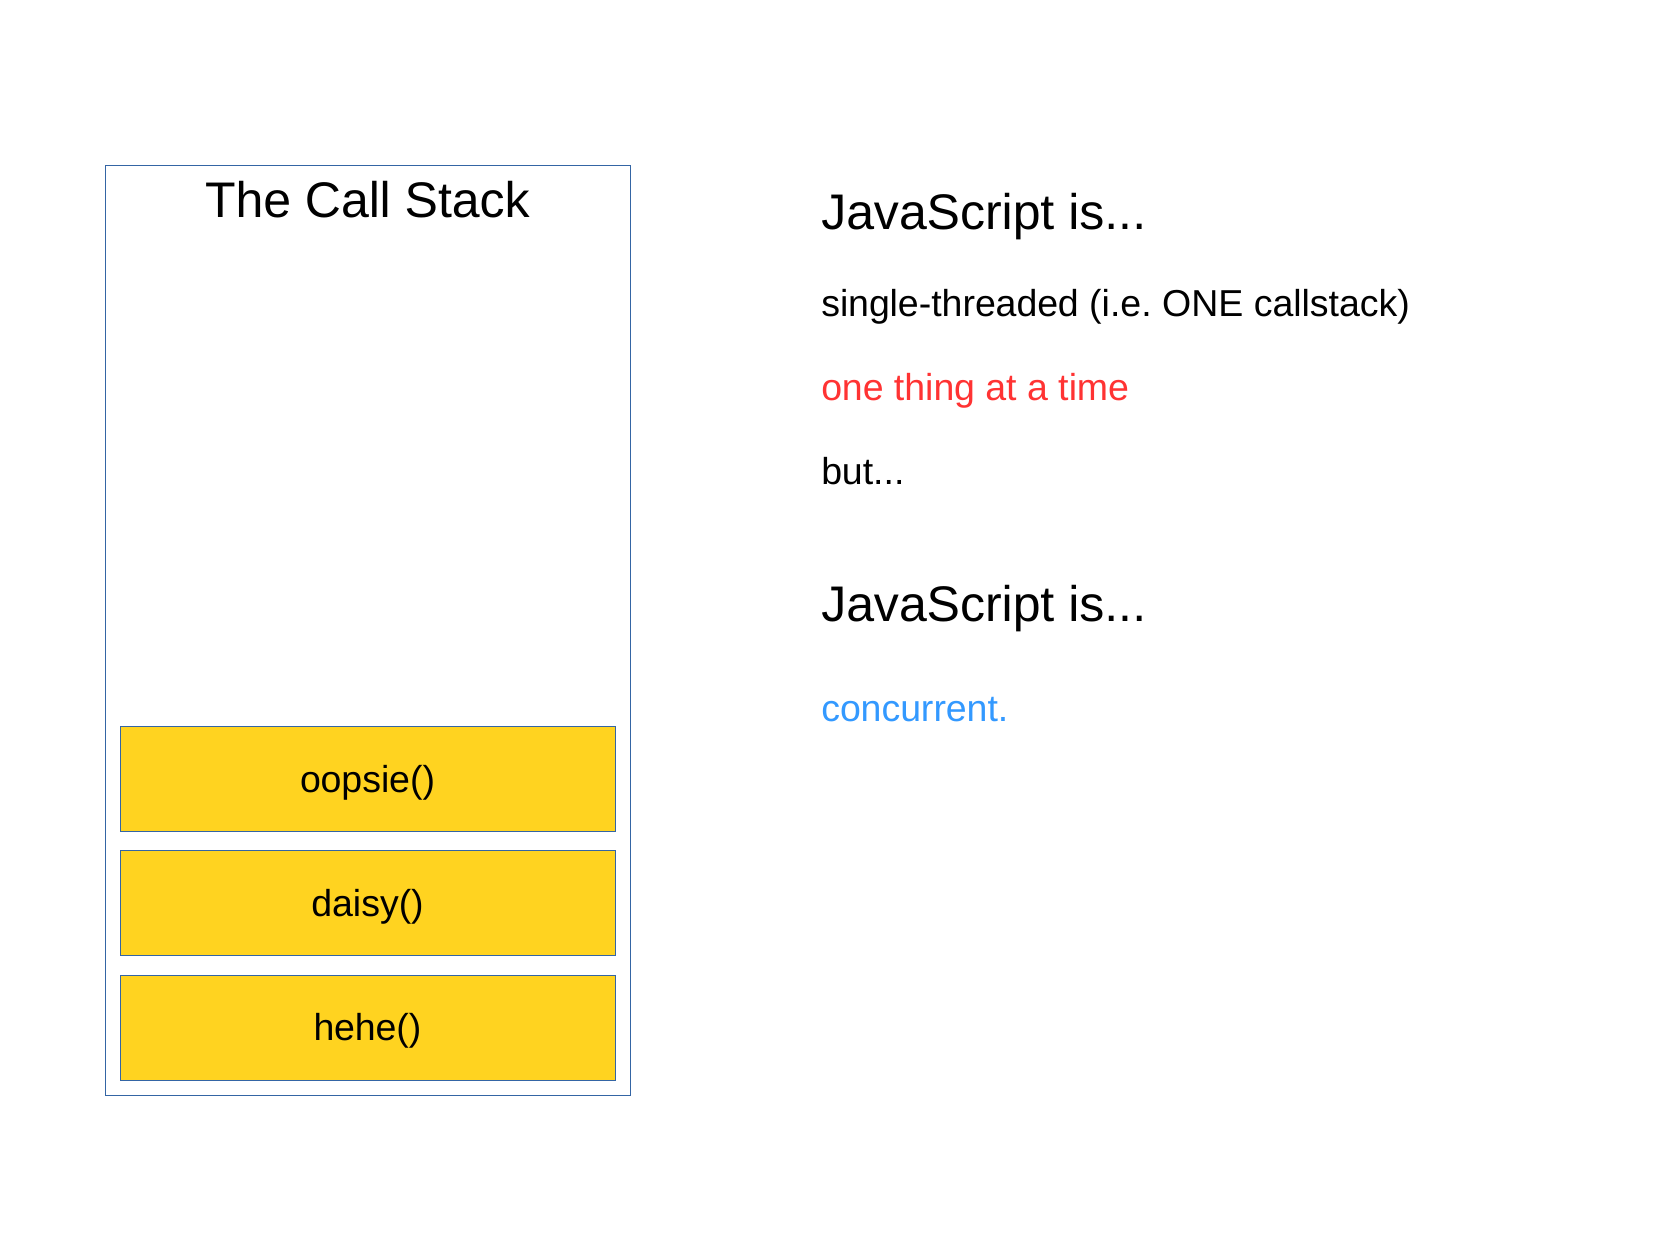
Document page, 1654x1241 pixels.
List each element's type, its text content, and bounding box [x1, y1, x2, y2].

text_box JavaScript is... single-threaded (i.e. ONE callstack) one thing at a time but... JavaScript is... concurrent. [806, 177, 1426, 781]
text_box The Call Stack [105, 165, 631, 1096]
text_box daisy() [120, 850, 616, 956]
text_box oopsie() [120, 726, 616, 832]
text_box hehe() [120, 975, 616, 1081]
